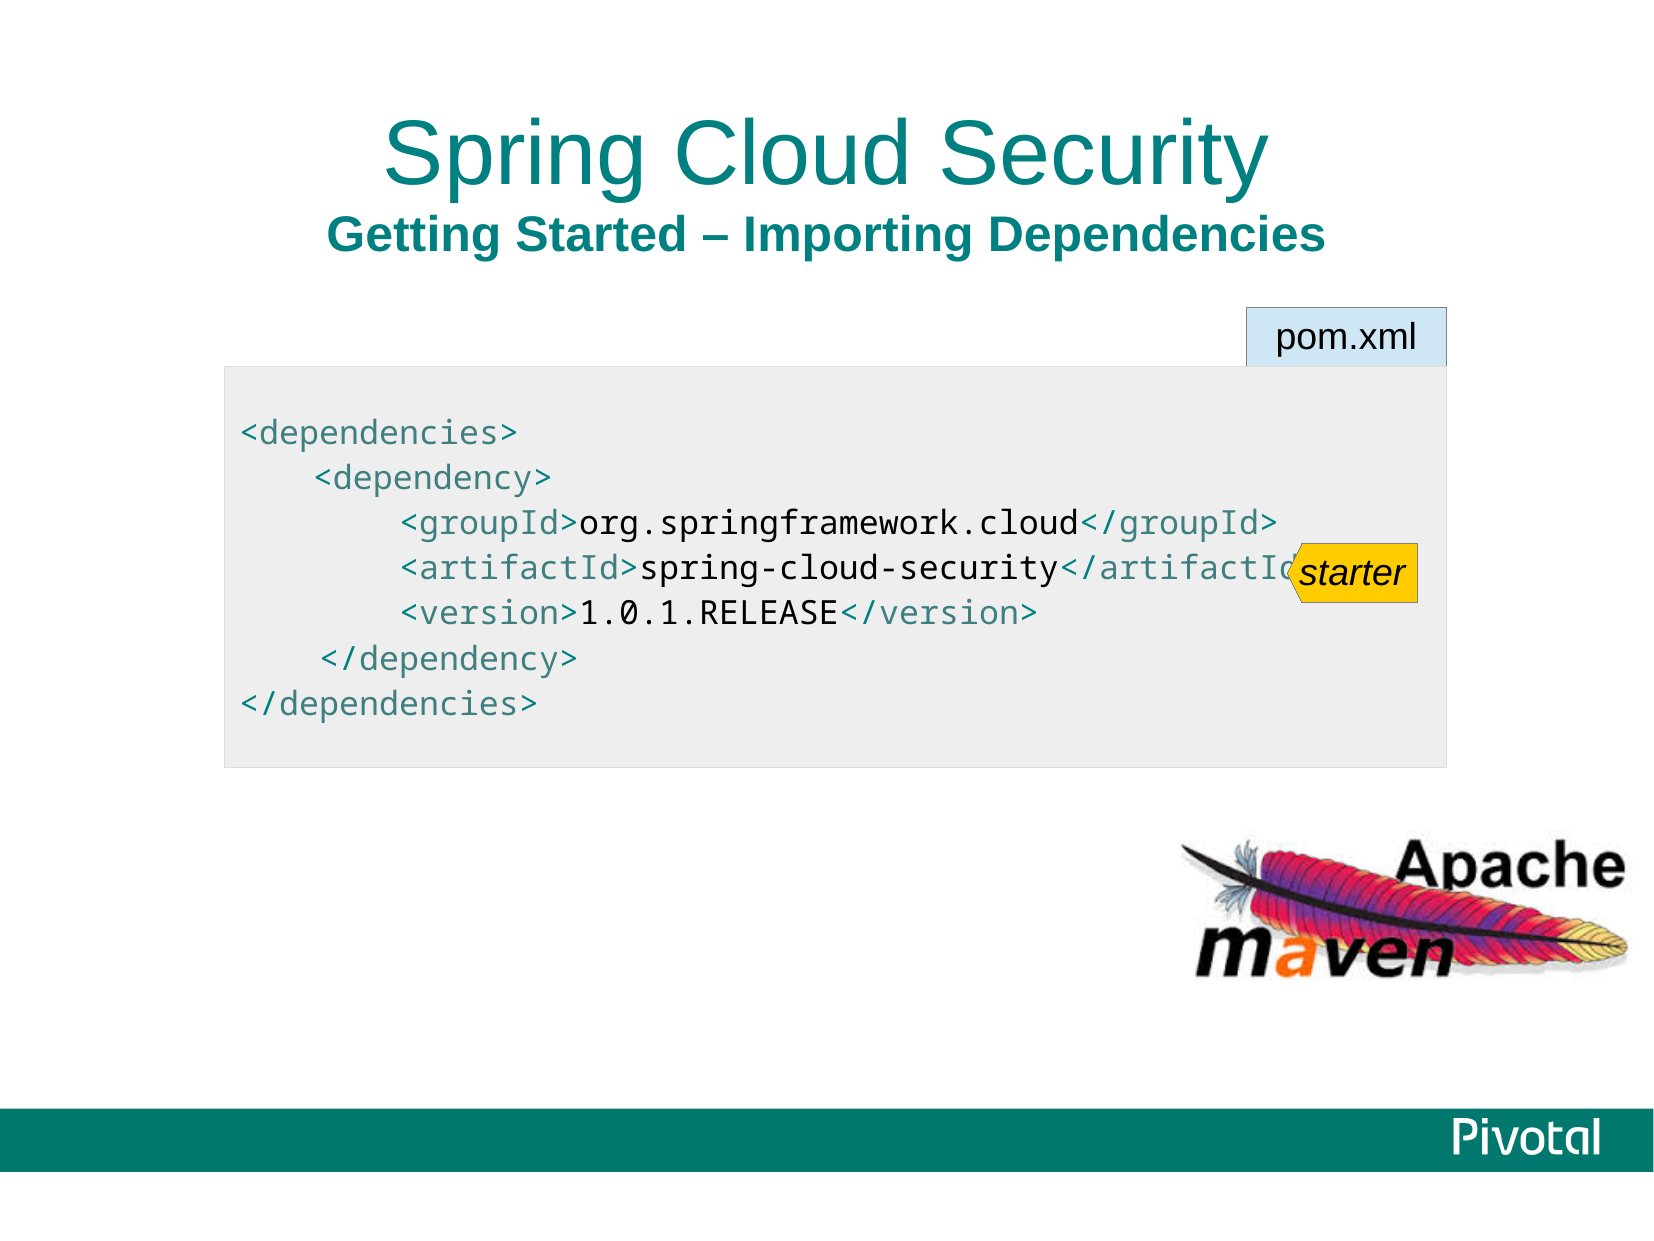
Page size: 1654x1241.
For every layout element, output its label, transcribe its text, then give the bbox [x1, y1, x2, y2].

text_box starter [1287, 543, 1418, 603]
text_box Getting Started – Importing Dependencies [0, 198, 1654, 274]
text_box <dependencies> <dependency> <groupId>org.springframework.cloud</groupId> <artifactId>spring-cloud-security</artifactId> <version>1.0.1.RELEASE</version> </dependency> </dependencies> [224, 366, 1447, 768]
picture [1169, 829, 1639, 993]
text_box pom.xml [1246, 307, 1447, 366]
picture [1452, 1115, 1601, 1158]
title Spring Cloud Security [82, 49, 1571, 198]
